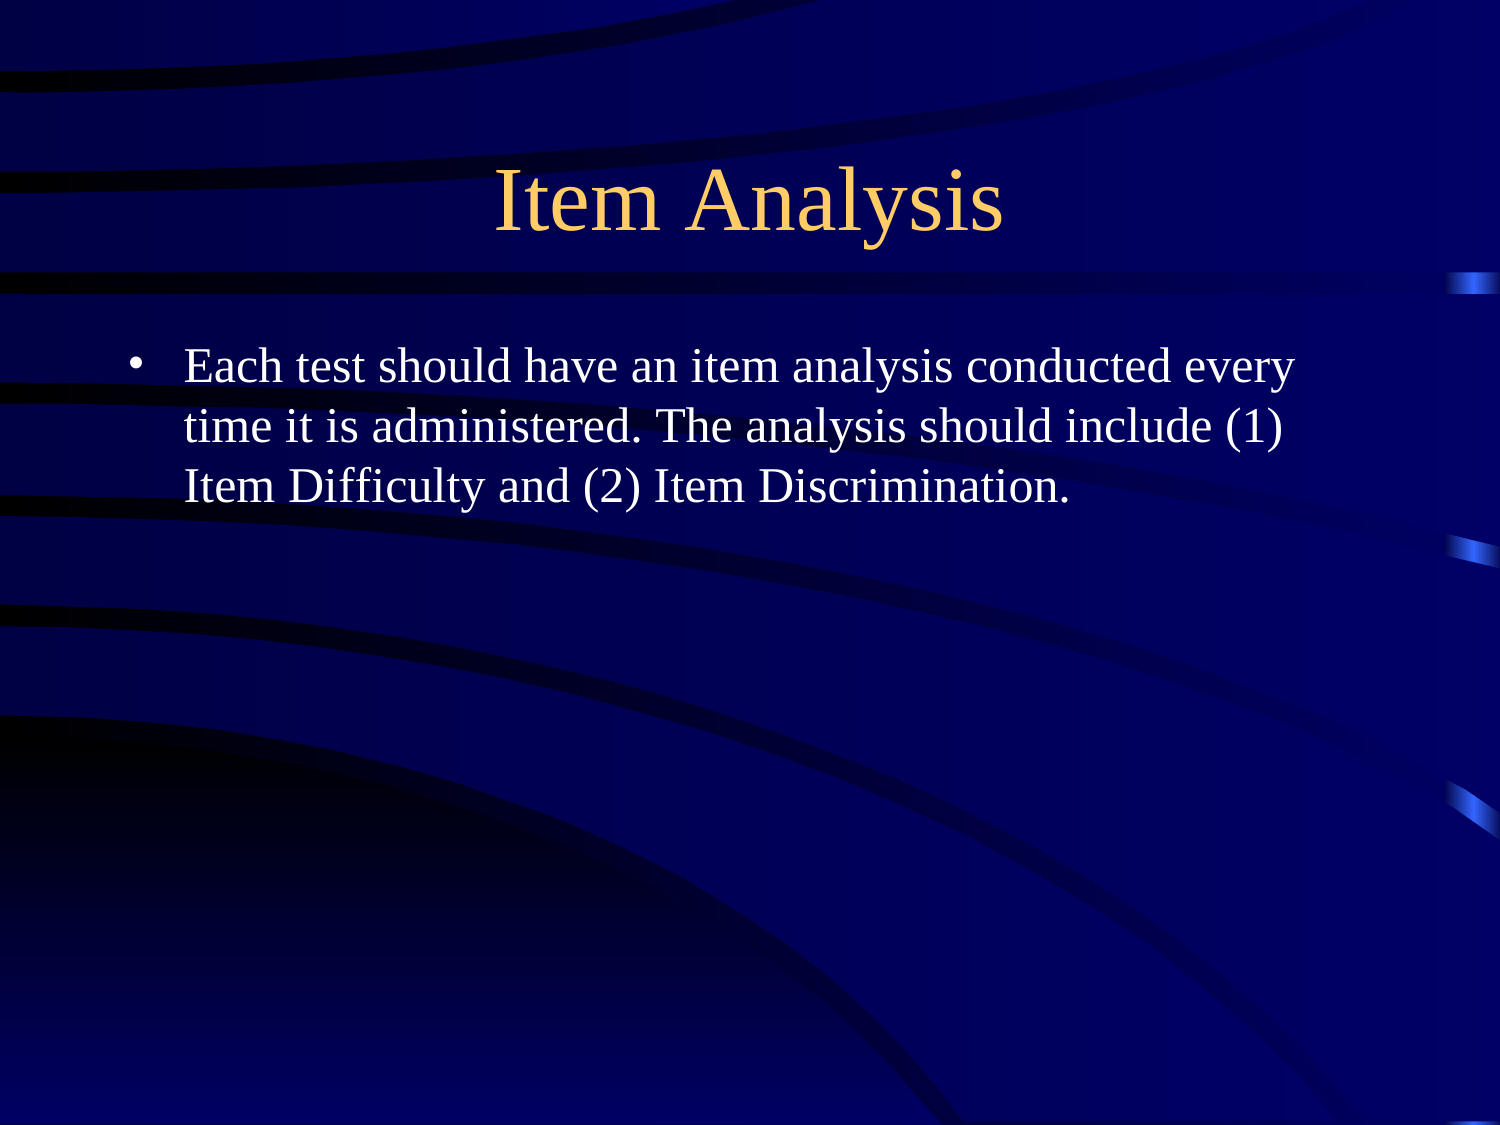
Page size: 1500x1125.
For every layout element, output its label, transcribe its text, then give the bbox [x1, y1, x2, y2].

title Item Analysis [112, 99, 1388, 288]
list Each test should have an item analysis conducted every time it is administered. The analysis should include (1) Item Difficulty and (2) Item Discrimination. [112, 324, 1388, 1000]
